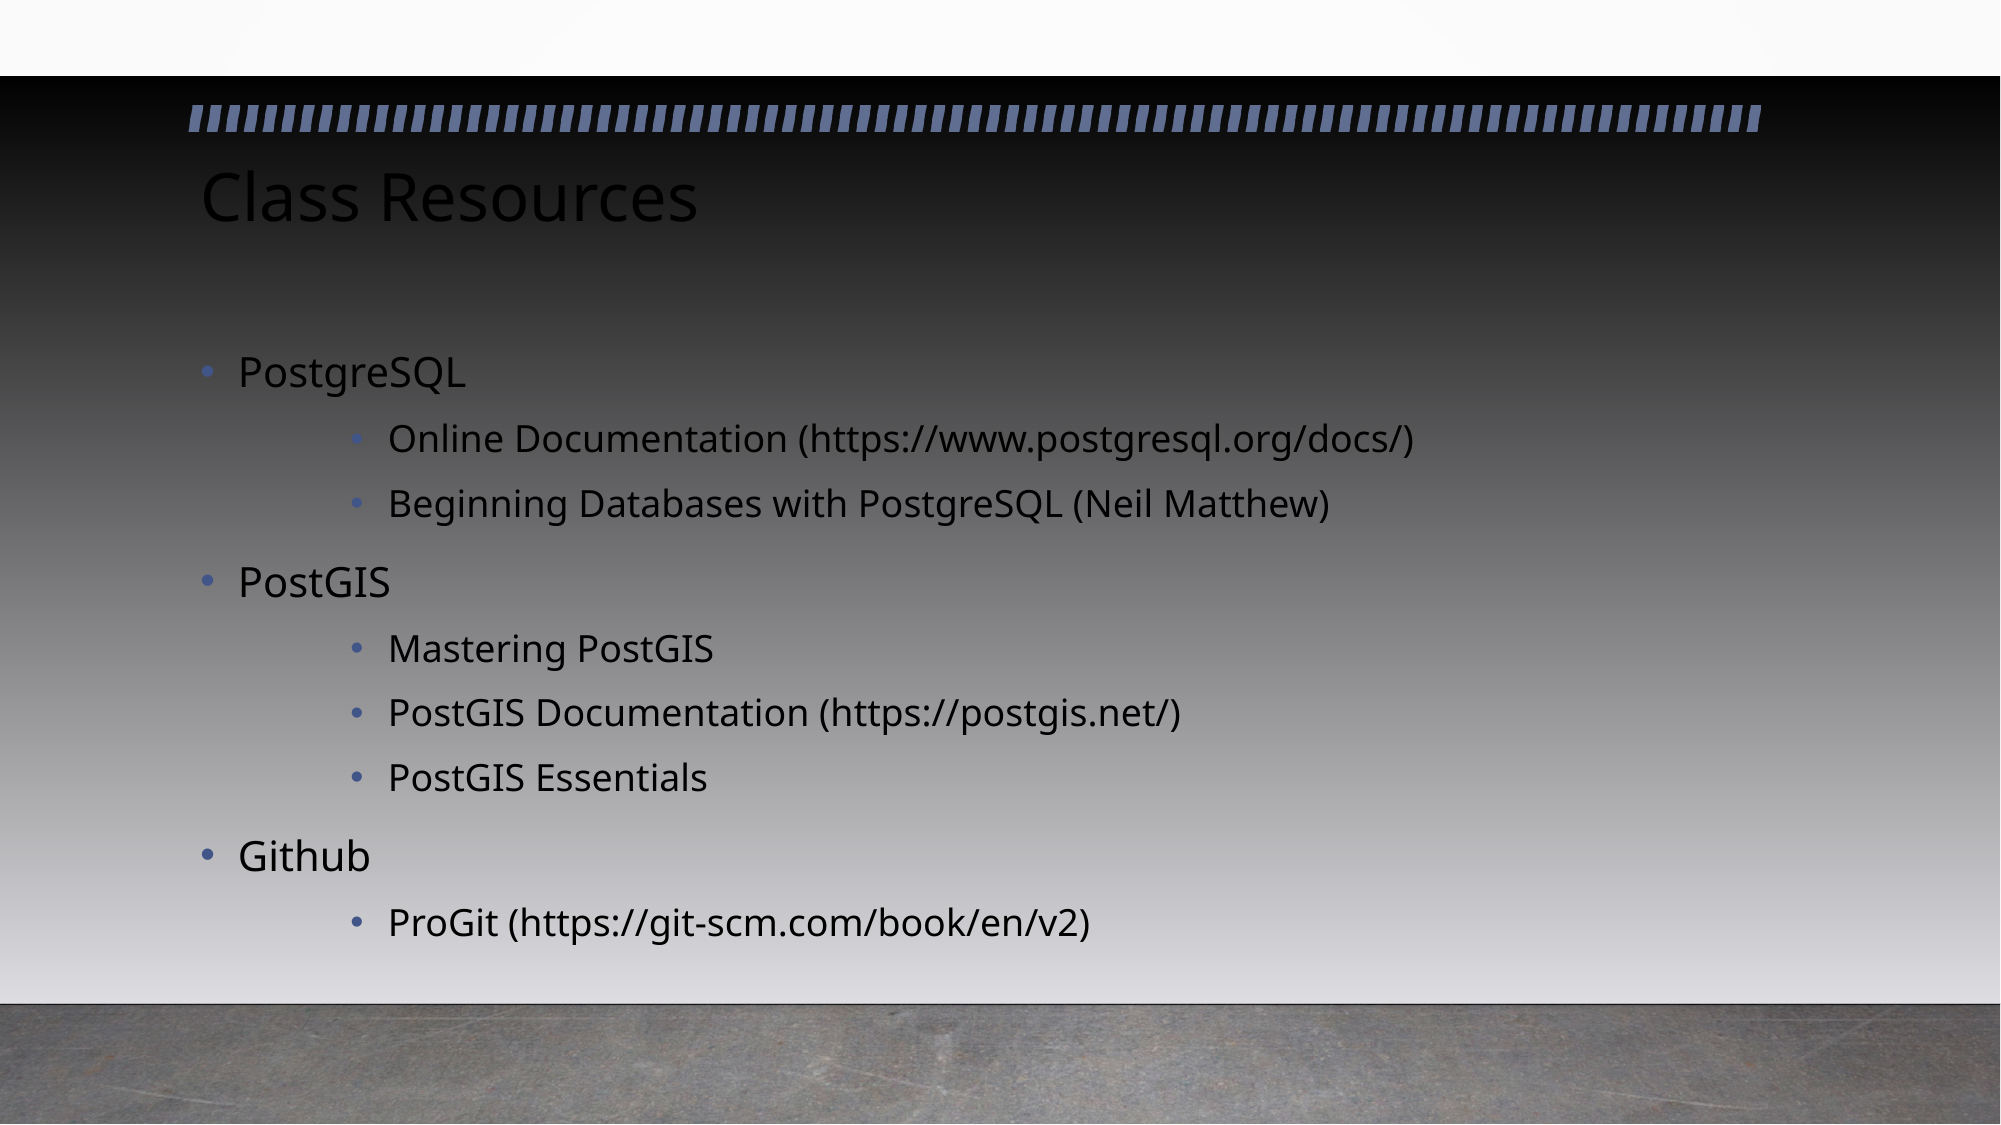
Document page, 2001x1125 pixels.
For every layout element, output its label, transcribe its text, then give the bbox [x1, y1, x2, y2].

title Class Resources [185, 156, 1761, 328]
list PostgreSQL Online Documentation (https://www.postgresql.org/docs/) Beginning Databases with PostgreSQL (Neil Matthew) PostGIS Mastering PostGIS PostGIS Documentation (https://postgis.net/) PostGIS Essentials Github ProGit (https://git-scm.com/book/en/v2) [185, 328, 1761, 983]
